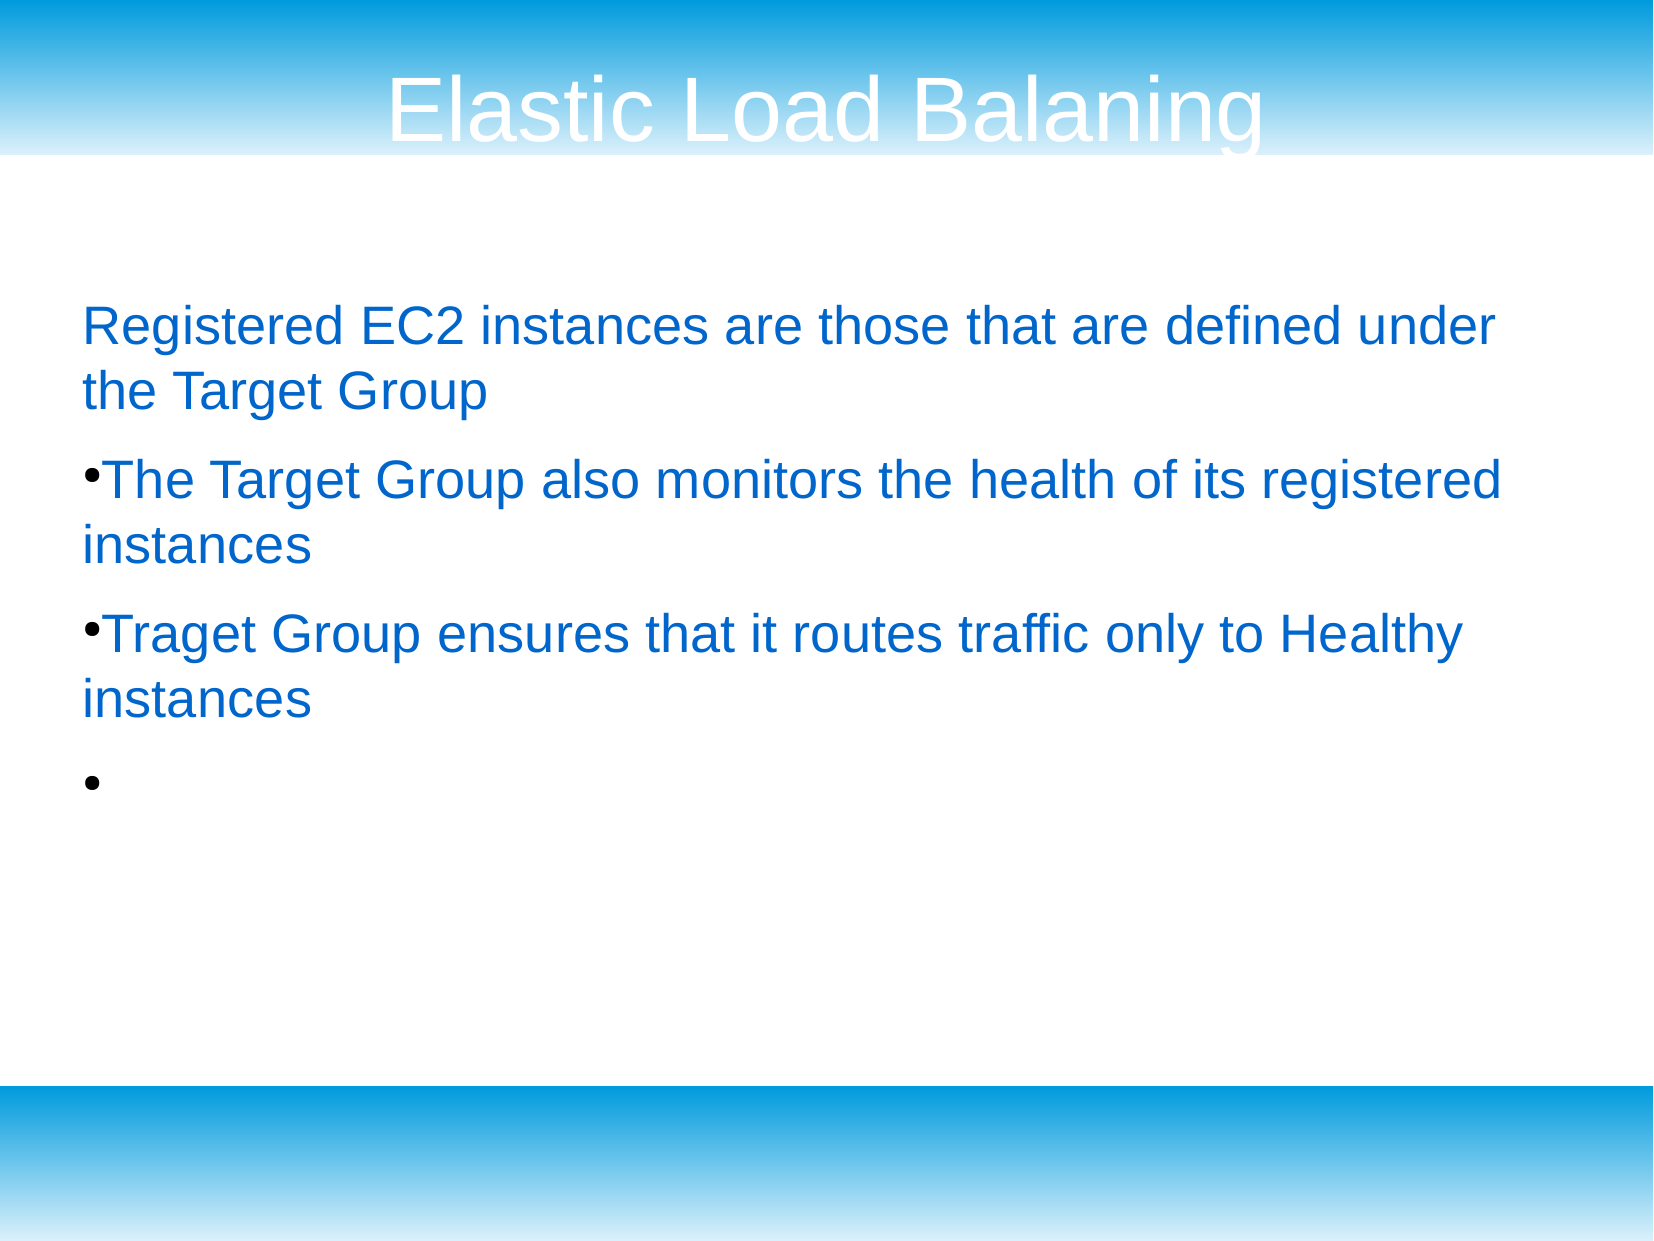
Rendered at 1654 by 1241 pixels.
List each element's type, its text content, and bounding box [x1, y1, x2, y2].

list Registered EC2 instances are those that are defined under the Target Group The Target Group also monitors the health of its registered instances Traget Group ensures that it routes traffic only to Healthy instances [82, 290, 1571, 1010]
title Elastic Load Balaning [82, 49, 1571, 155]
